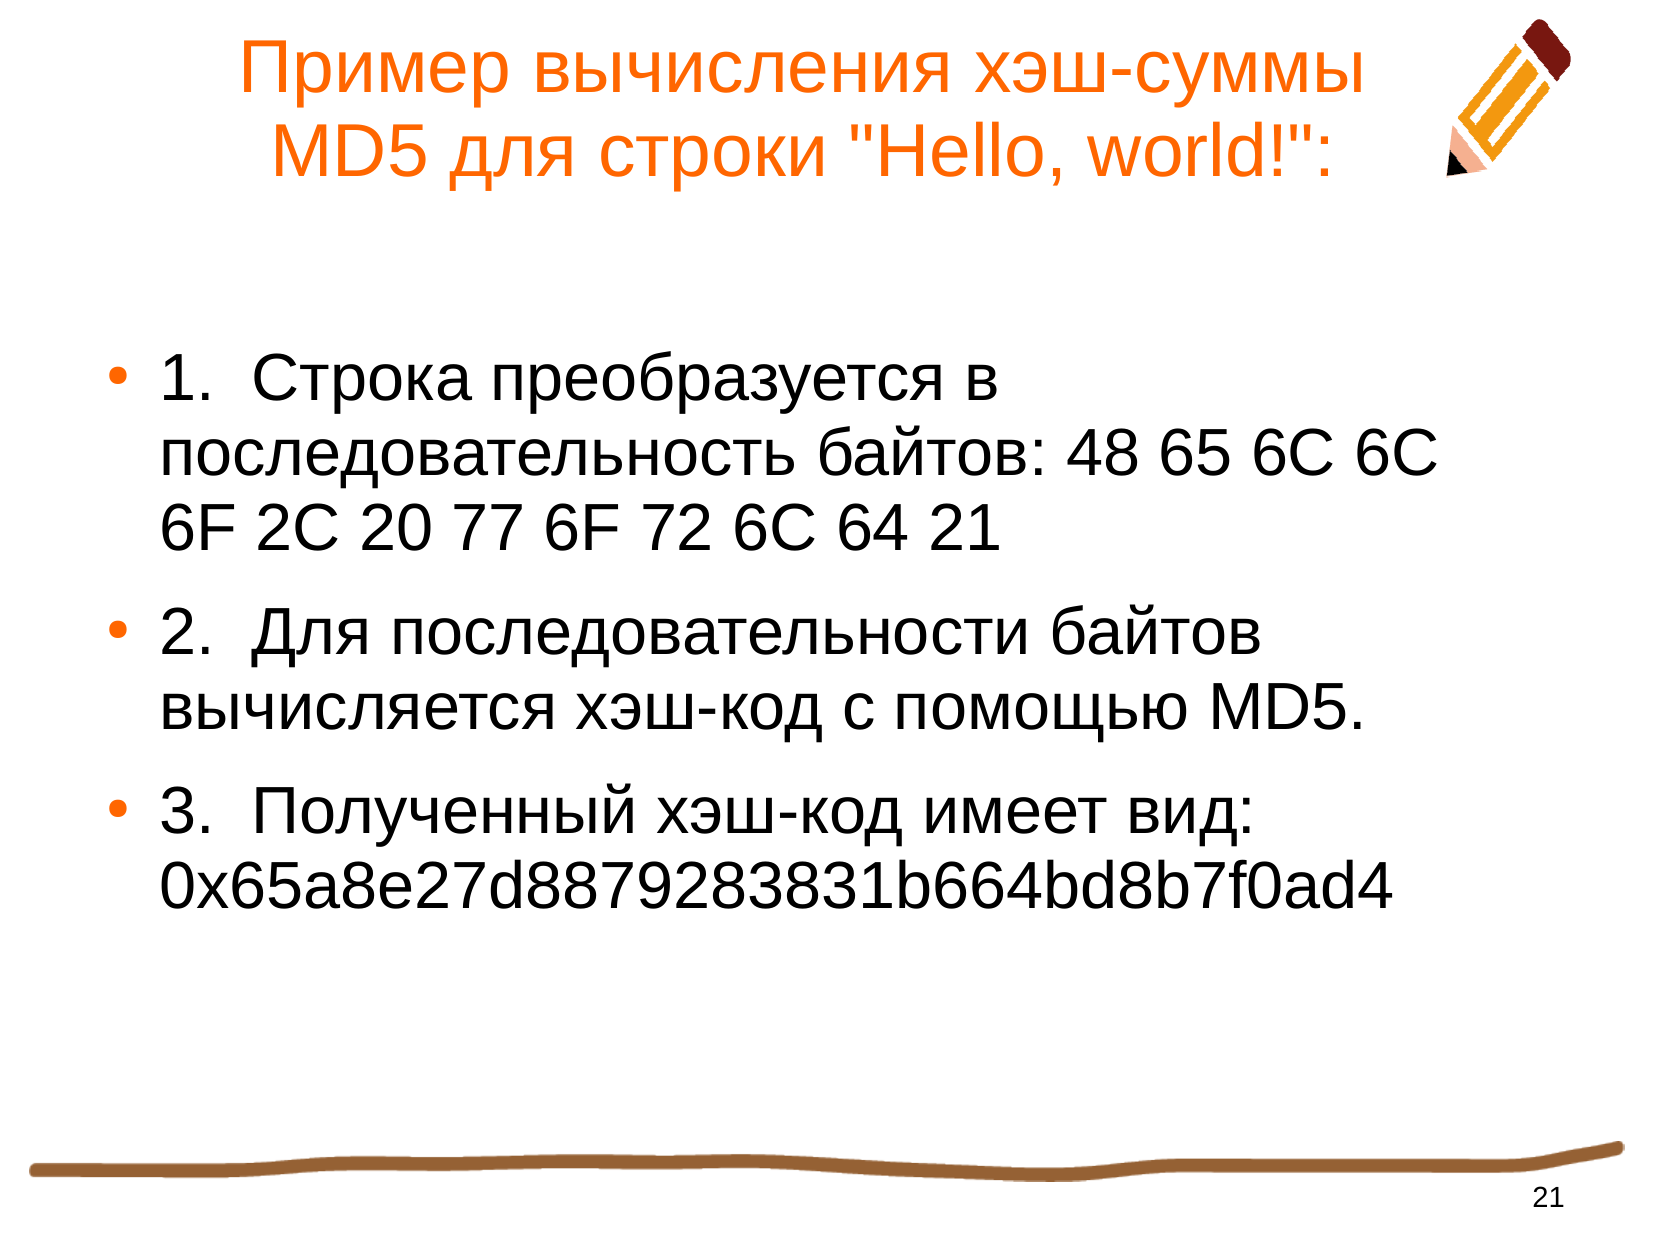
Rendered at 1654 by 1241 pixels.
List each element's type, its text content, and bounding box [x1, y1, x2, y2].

picture [1446, 19, 1571, 178]
list 1. Строка преобразуется в последовательность байтов: 48 65 6C 6C 6F 2C 20 77 6F 72 6C 64 21 2. Для последовательности байтов вычисляется хэш-код с помощью MD5. 3. Полученный хэш-код имеет вид: 0x65a8e27d8879283831b664bd8b7f0ad4 [88, 236, 1536, 1103]
picture [29, 1141, 1625, 1182]
title Пример вычисления хэш-суммы MD5 для строки "Hello, world!": [88, 24, 1447, 193]
